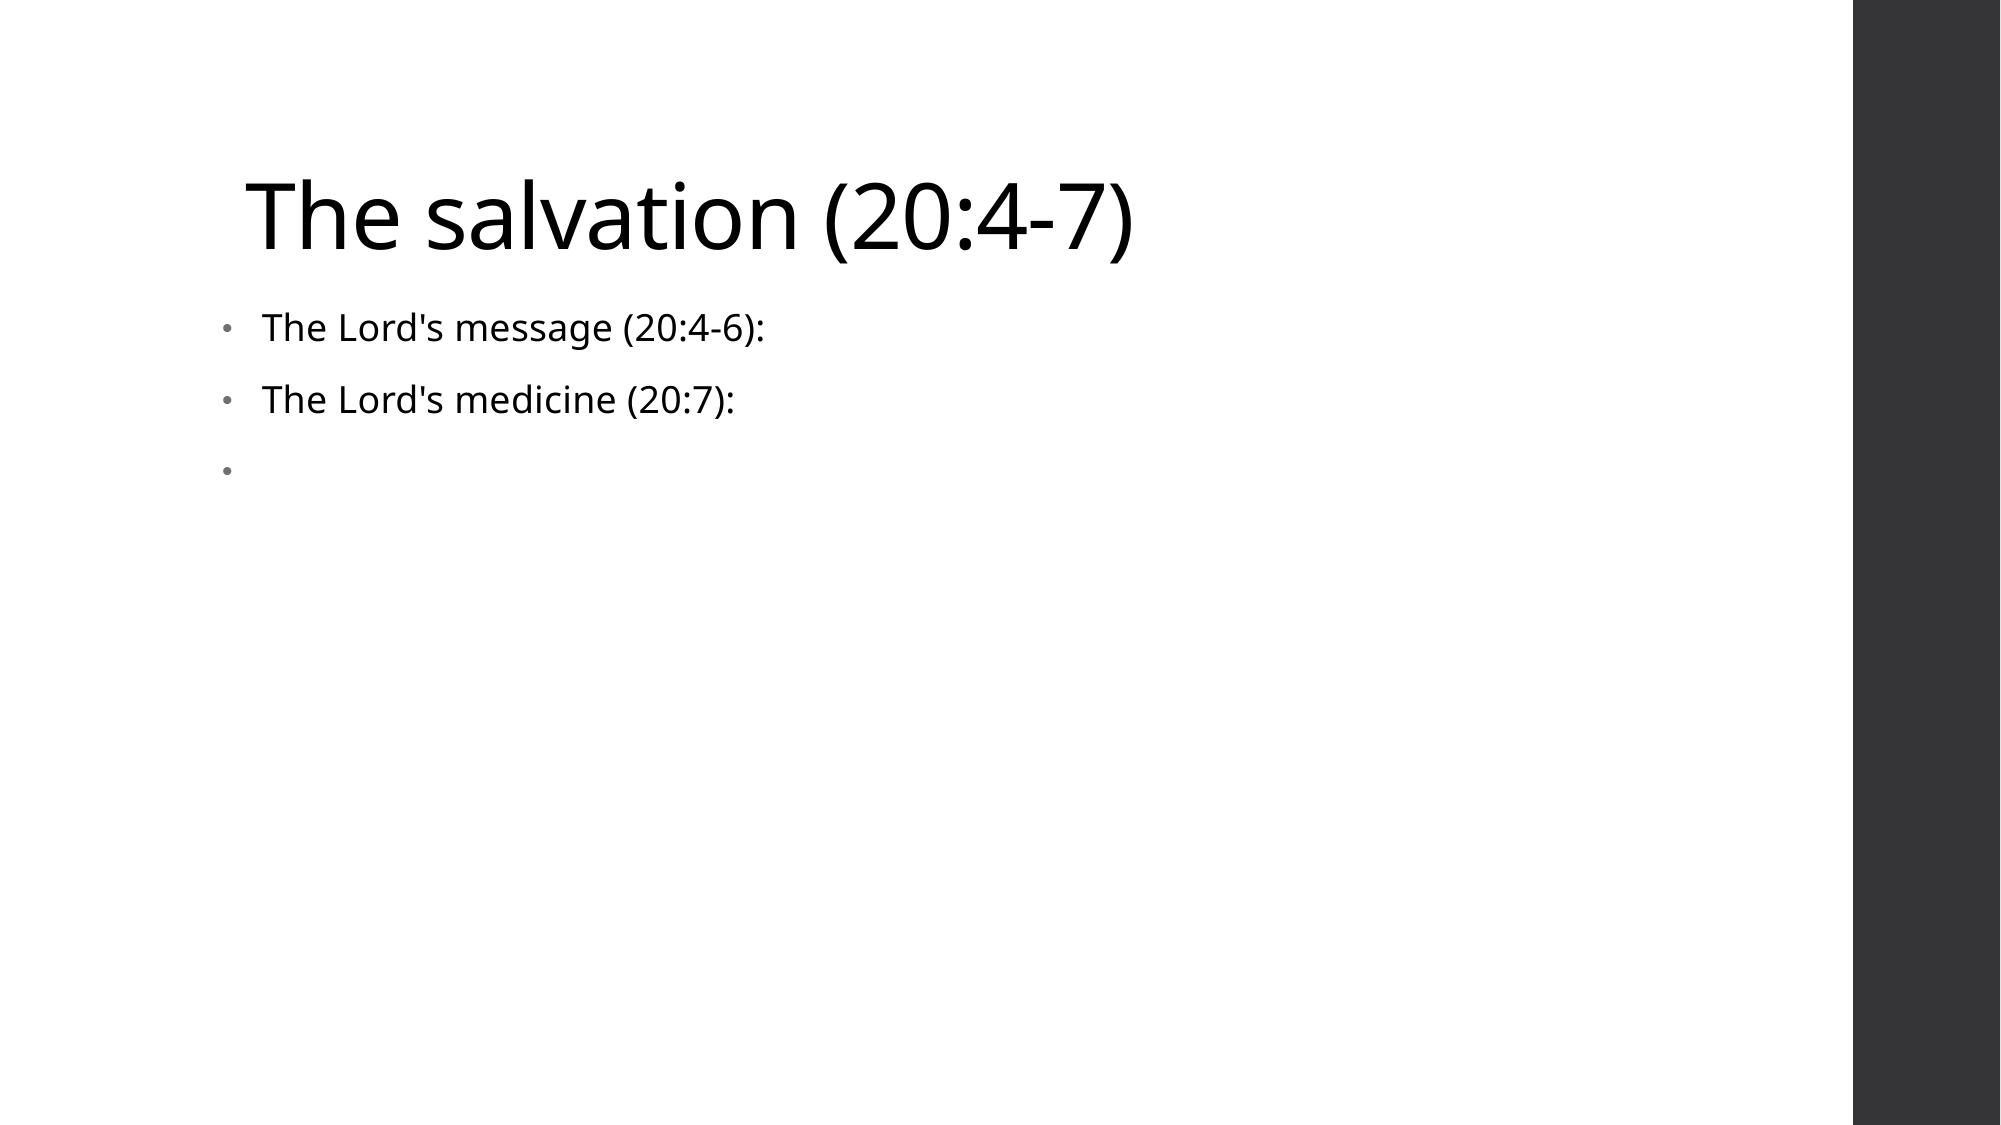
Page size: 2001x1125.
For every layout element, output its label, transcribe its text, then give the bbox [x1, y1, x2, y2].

title The salvation (20:4-7) [206, 60, 1797, 278]
list The Lord's message (20:4-6): The Lord's medicine (20:7): [206, 299, 1617, 1014]
